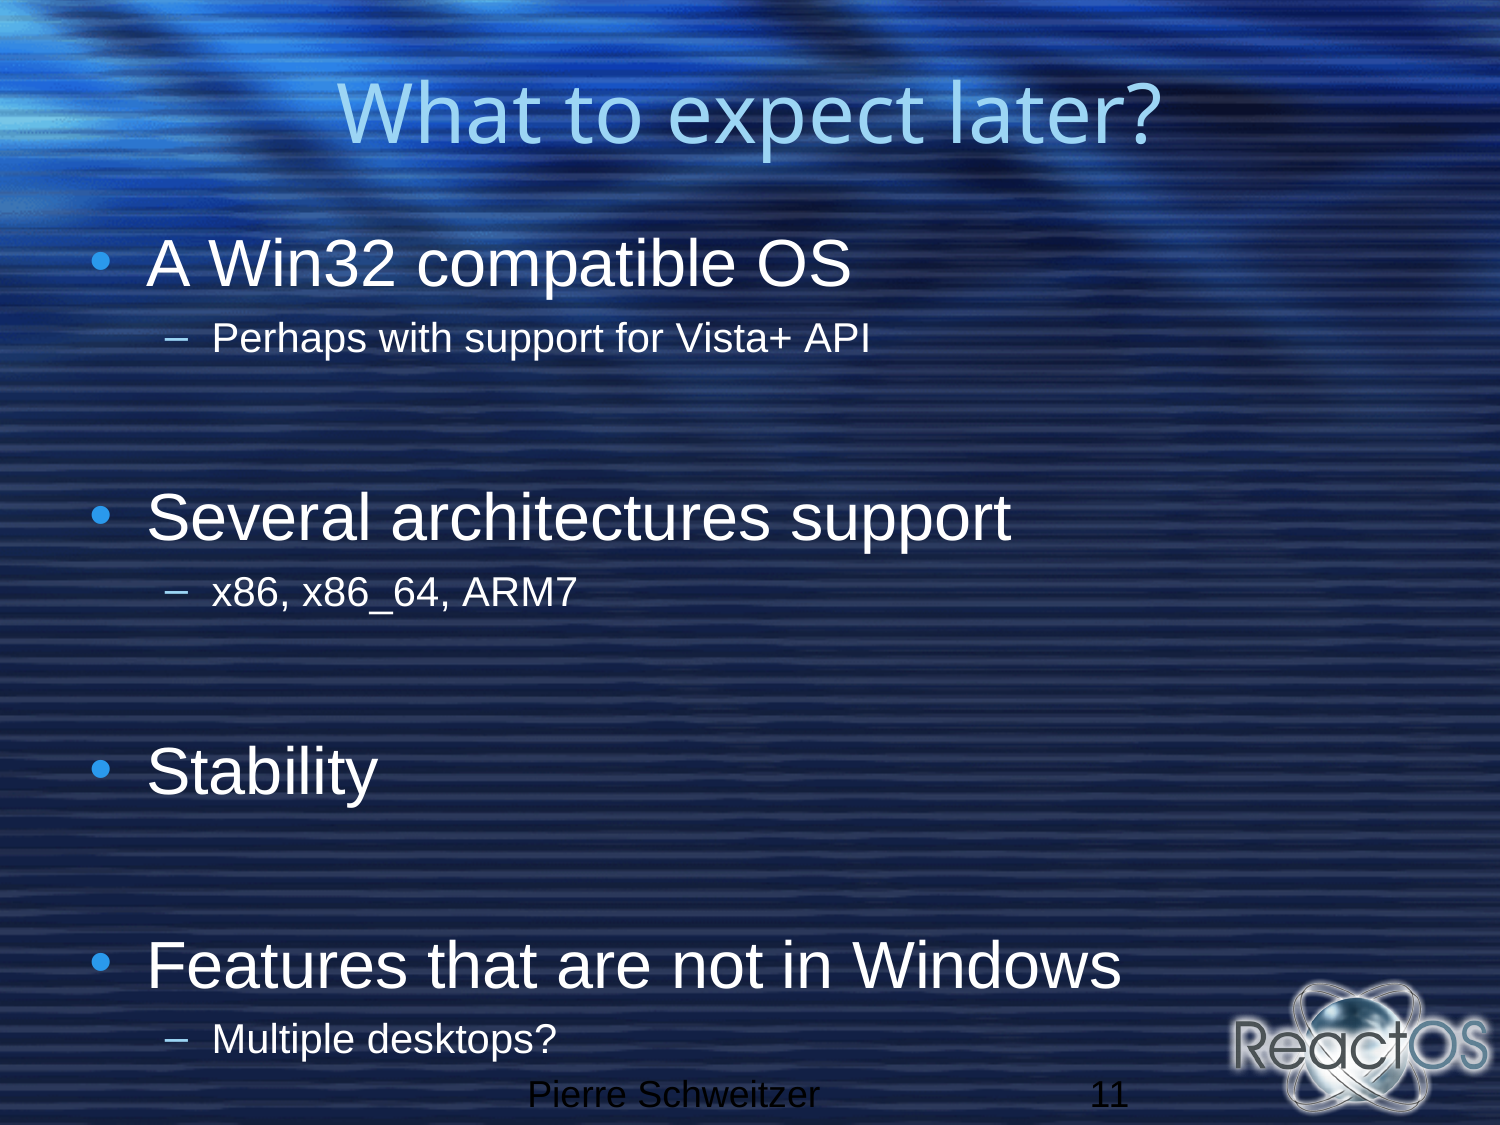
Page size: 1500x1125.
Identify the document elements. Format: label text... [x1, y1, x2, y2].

picture [0, 0, 1500, 1125]
title What to expect later? [75, 45, 1426, 176]
list A Win32 compatible OS Perhaps with support for Vista+ API Several architectures support x86, x86_64, ARM7 Stability Features that are not in Windows Multiple desktops? [75, 212, 1426, 1125]
